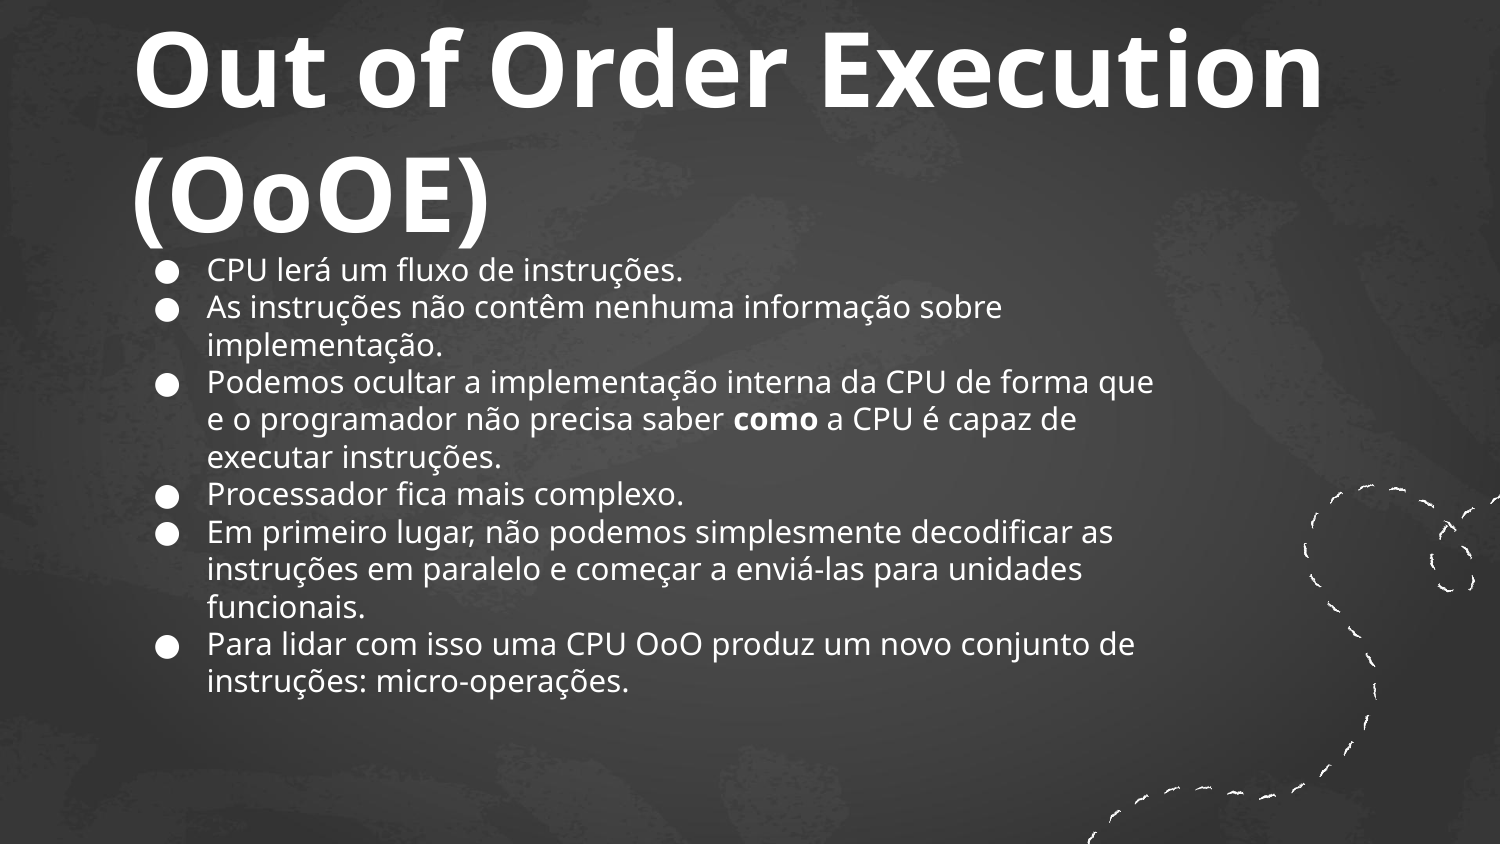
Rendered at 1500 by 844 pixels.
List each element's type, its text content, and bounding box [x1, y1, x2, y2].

title Out of Order Execution (OoOE) [116, 88, 1384, 167]
list CPU lerá um fluxo de instruções. As instruções não contêm nenhuma informação sobre implementação. Podemos ocultar a implementação interna da CPU de forma que e o programador não precisa saber como a CPU é capaz de executar instruções. Processador fica mais complexo. Em primeiro lugar, não podemos simplesmente decodificar as instruções em paralelo e começar a enviá-las para unidades funcionais. Para lidar com isso uma CPU OoO produz um novo conjunto de instruções: micro-operações. [116, 234, 1172, 755]
picture [0, 0, 1500, 844]
